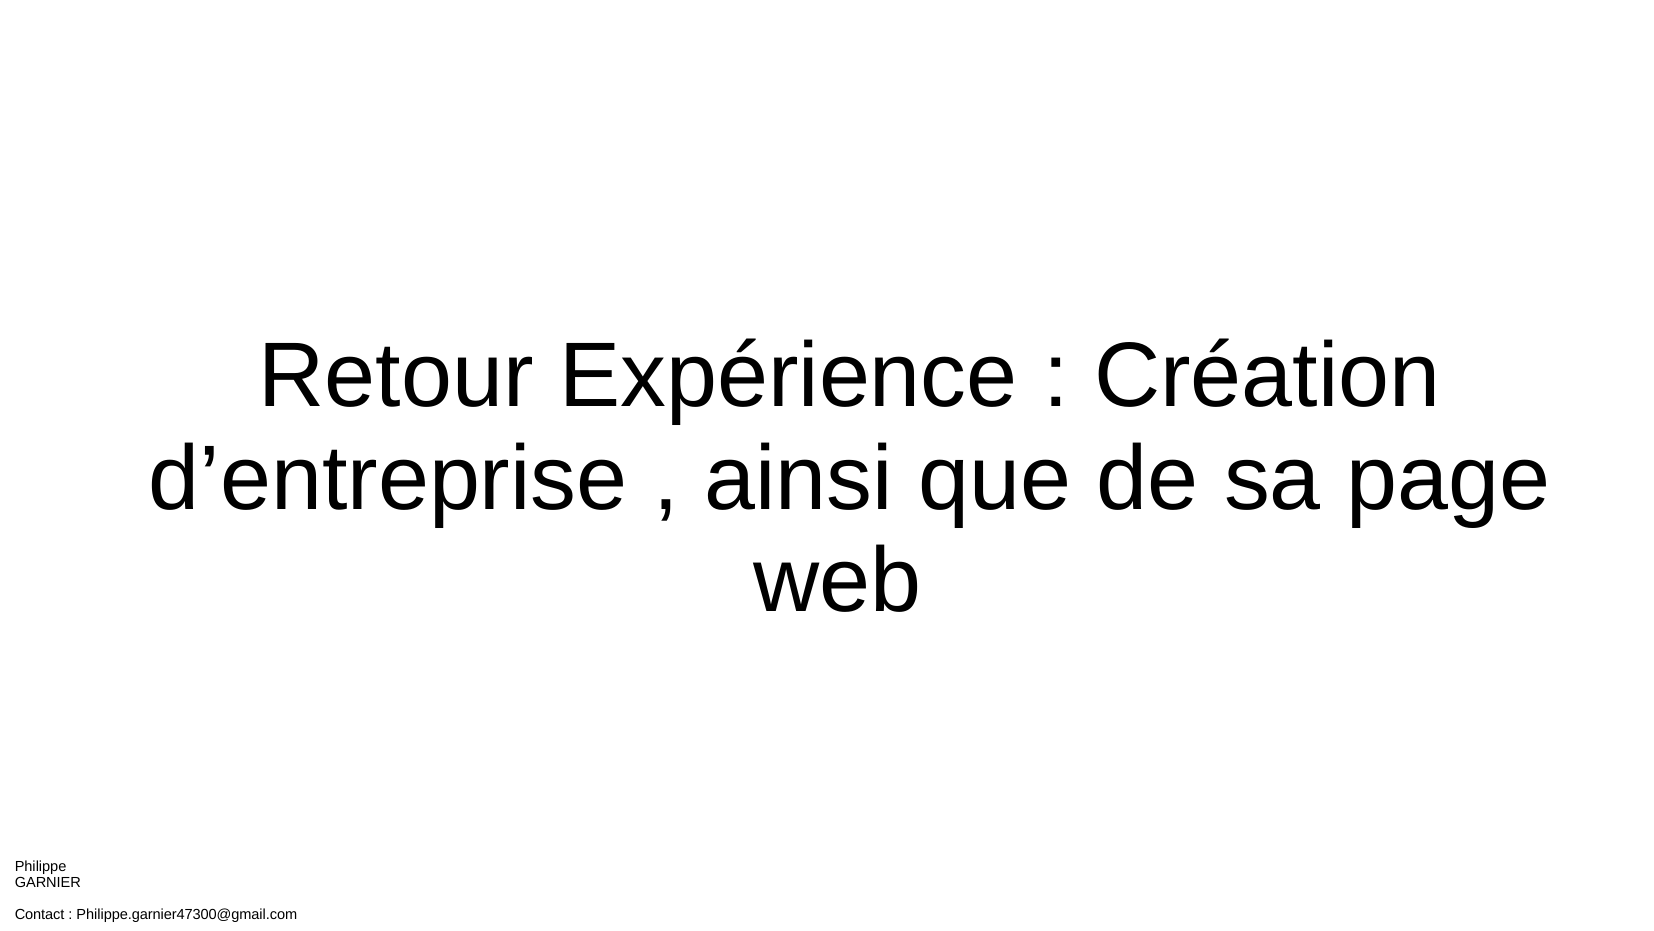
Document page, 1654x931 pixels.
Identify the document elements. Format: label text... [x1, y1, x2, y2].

title Retour Expérience : Création d’entreprise , ainsi que de sa page web [106, 323, 1595, 632]
text_box Philippe GARNIER Contact : Philippe.garnier47300@gmail.com [0, 850, 319, 931]
